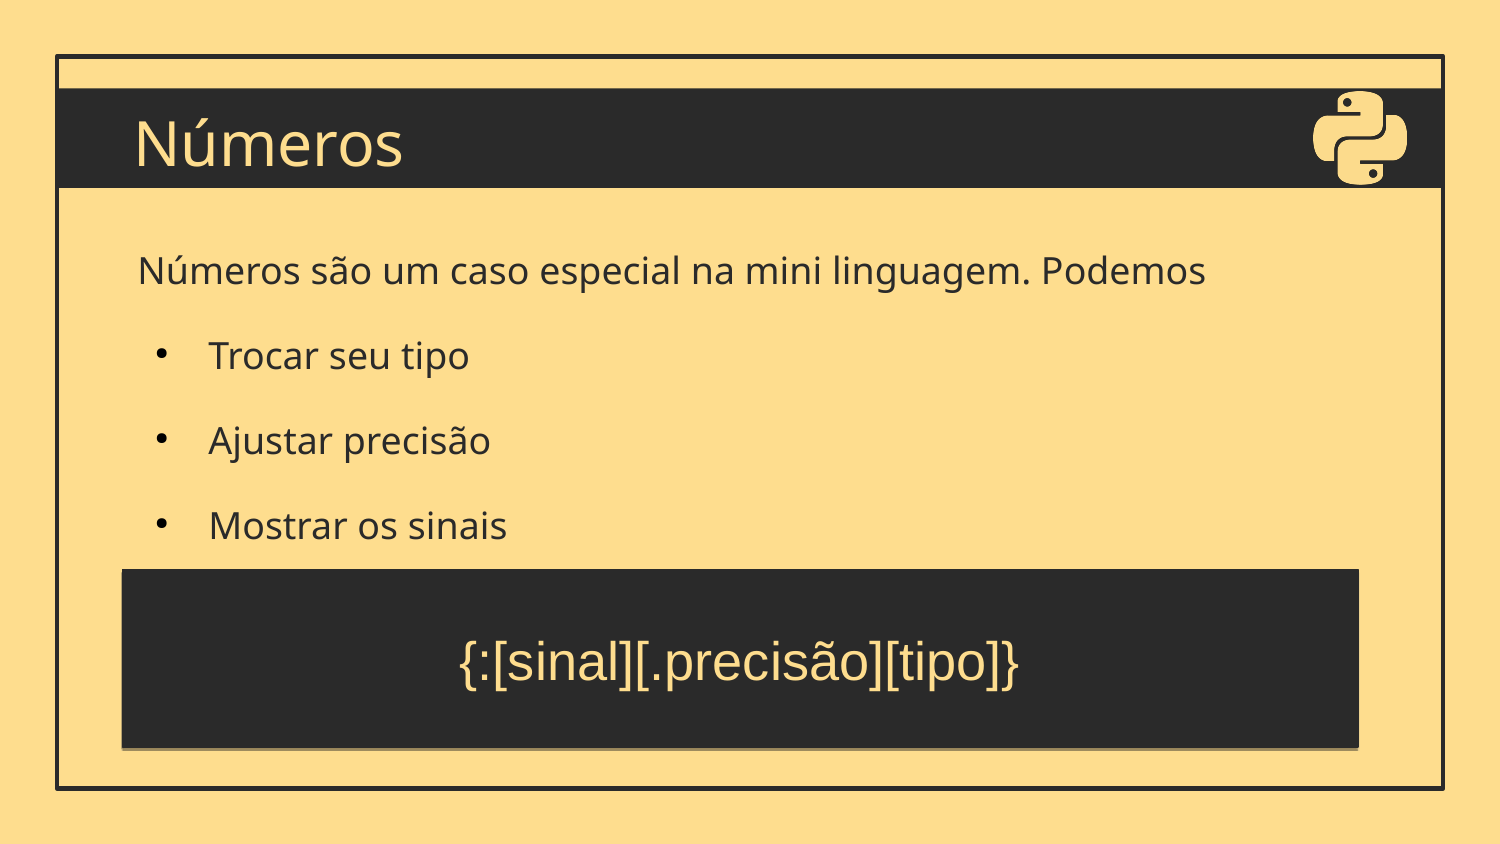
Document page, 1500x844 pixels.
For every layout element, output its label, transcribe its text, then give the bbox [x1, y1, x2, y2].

list Números são um caso especial na mini linguagem. Podemos Trocar seu tipo Ajustar precisão Mostrar os sinais [122, 225, 1378, 747]
text_box {:[sinal][.precisão][tipo]} [122, 569, 1359, 747]
title Números [118, 88, 1142, 188]
picture [1313, 91, 1407, 185]
